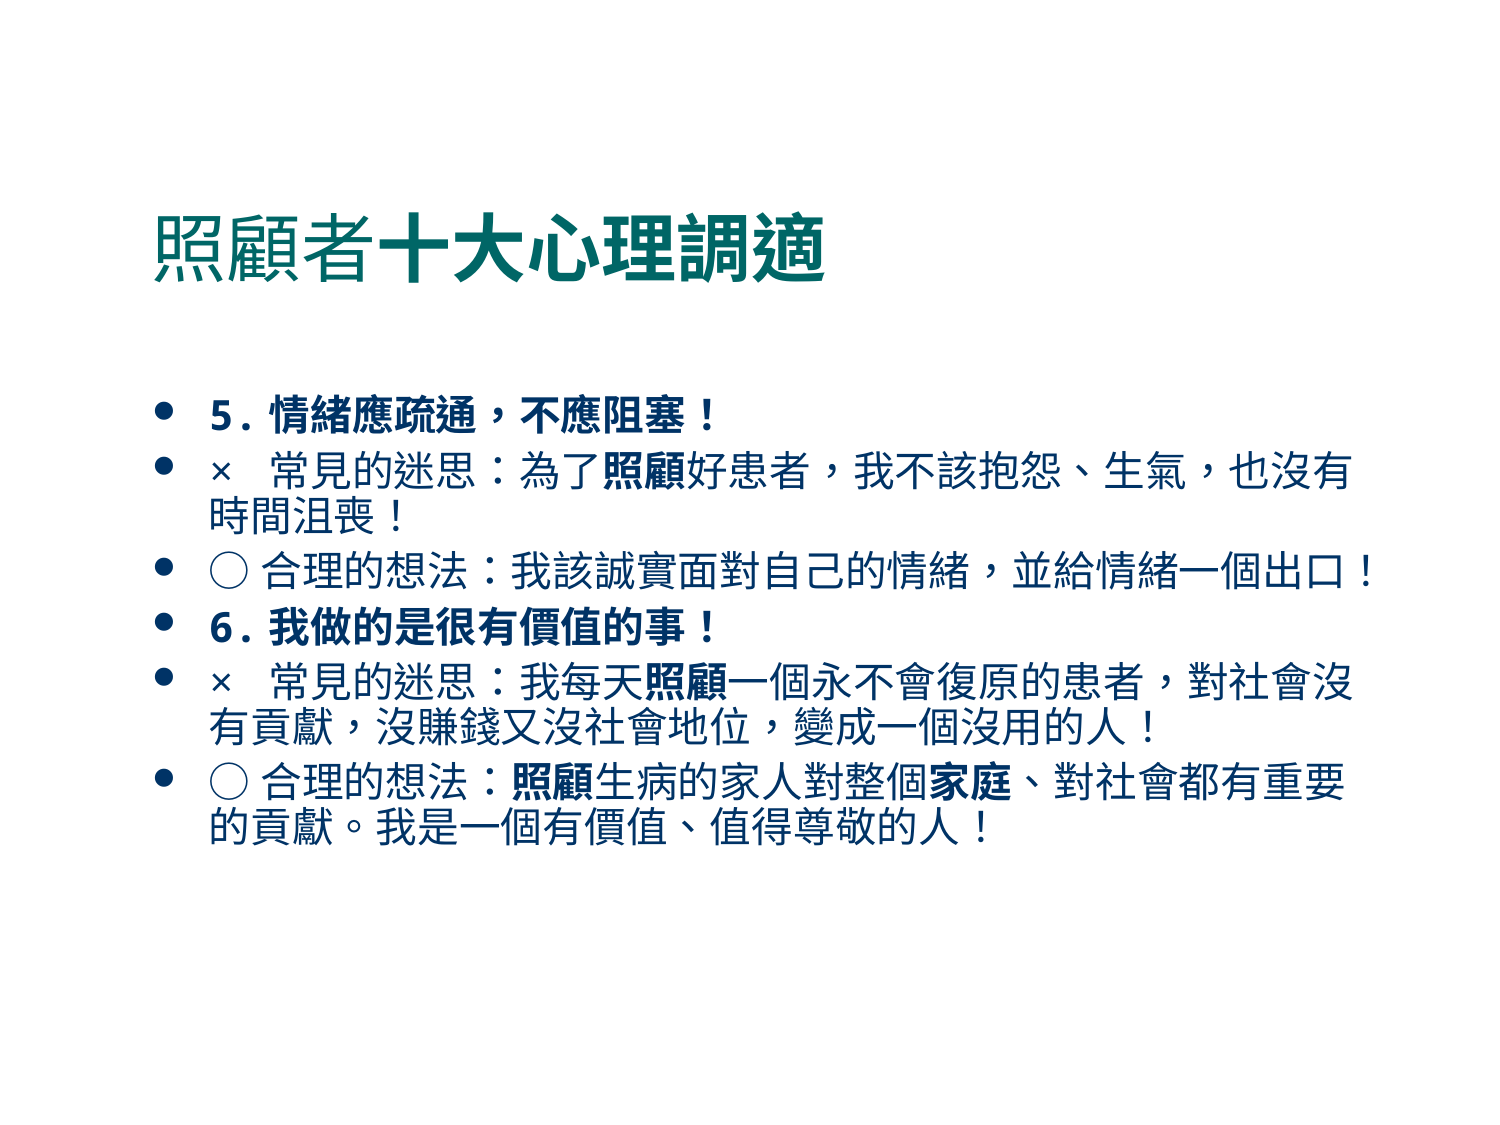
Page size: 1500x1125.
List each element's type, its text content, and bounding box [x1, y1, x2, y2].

list 5.情緒應疏通，不應阻塞！ × 常見的迷思：為了照顧好患者，我不該抱怨、生氣，也沒有時間沮喪！ ○合理的想法：我該誠實面對自己的情緒，並給情緒一個出口！ 6.我做的是很有價值的事！ × 常見的迷思：我每天照顧一個永不會復原的患者，對社會沒有貢獻，沒賺錢又沒社會地位，變成一個沒用的人！ ○合理的想法：照顧生病的家人對整個家庭、對社會都有重要的貢獻。我是一個有價值、值得尊敬的人！ [137, 387, 1400, 999]
title 照顧者十大心理調適 [136, 136, 1414, 301]
